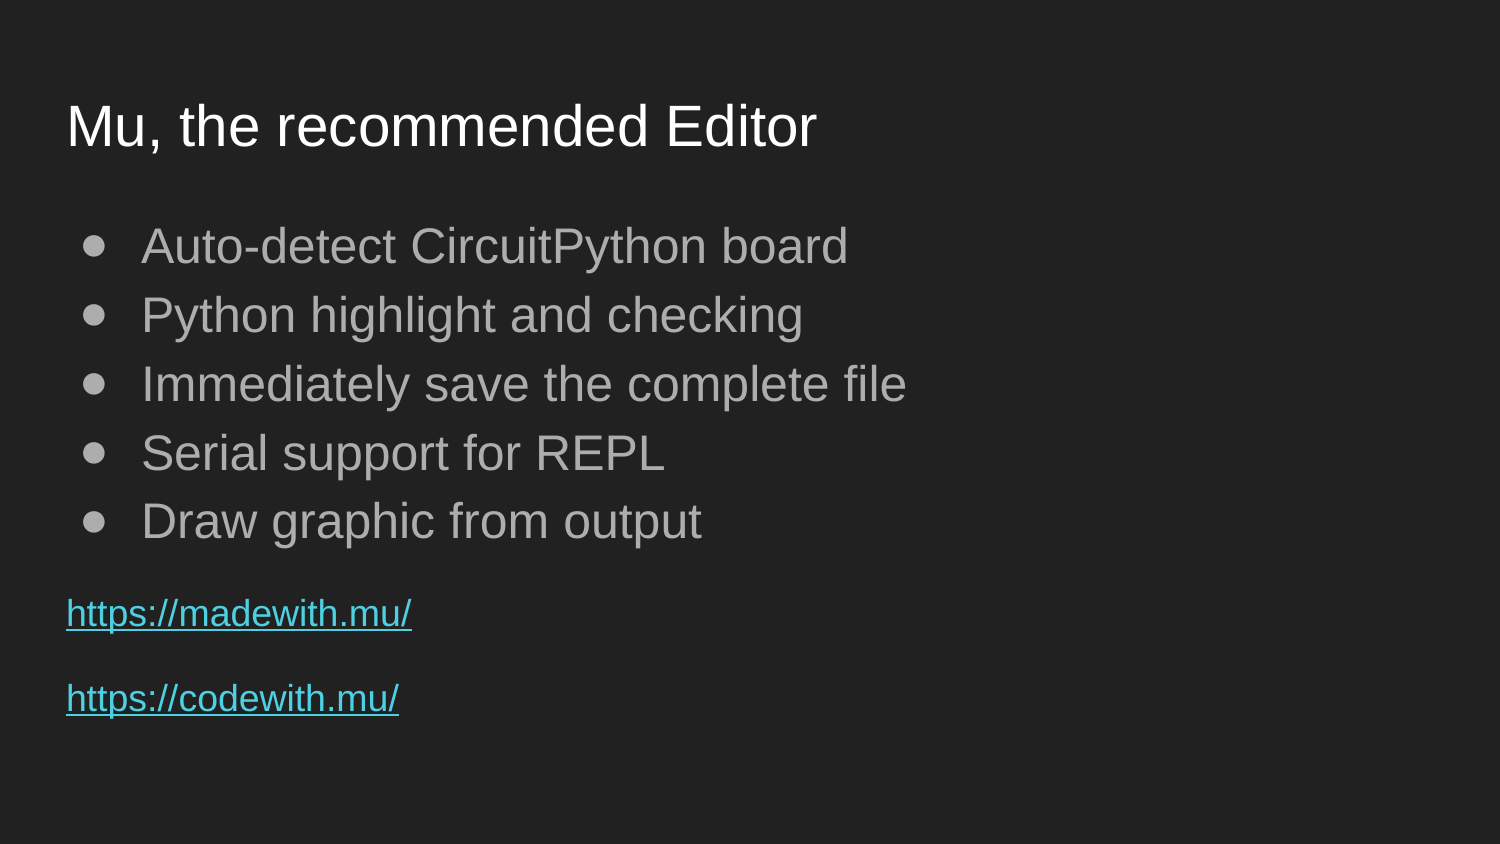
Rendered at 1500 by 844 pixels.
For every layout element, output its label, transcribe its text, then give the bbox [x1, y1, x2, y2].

title Mu, the recommended Editor [51, 72, 1449, 167]
list Auto-detect CircuitPython board Python highlight and checking Immediately save the complete file Serial support for REPL Draw graphic from output https://madewith.mu/ https://codewith.mu/ [51, 189, 1449, 750]
